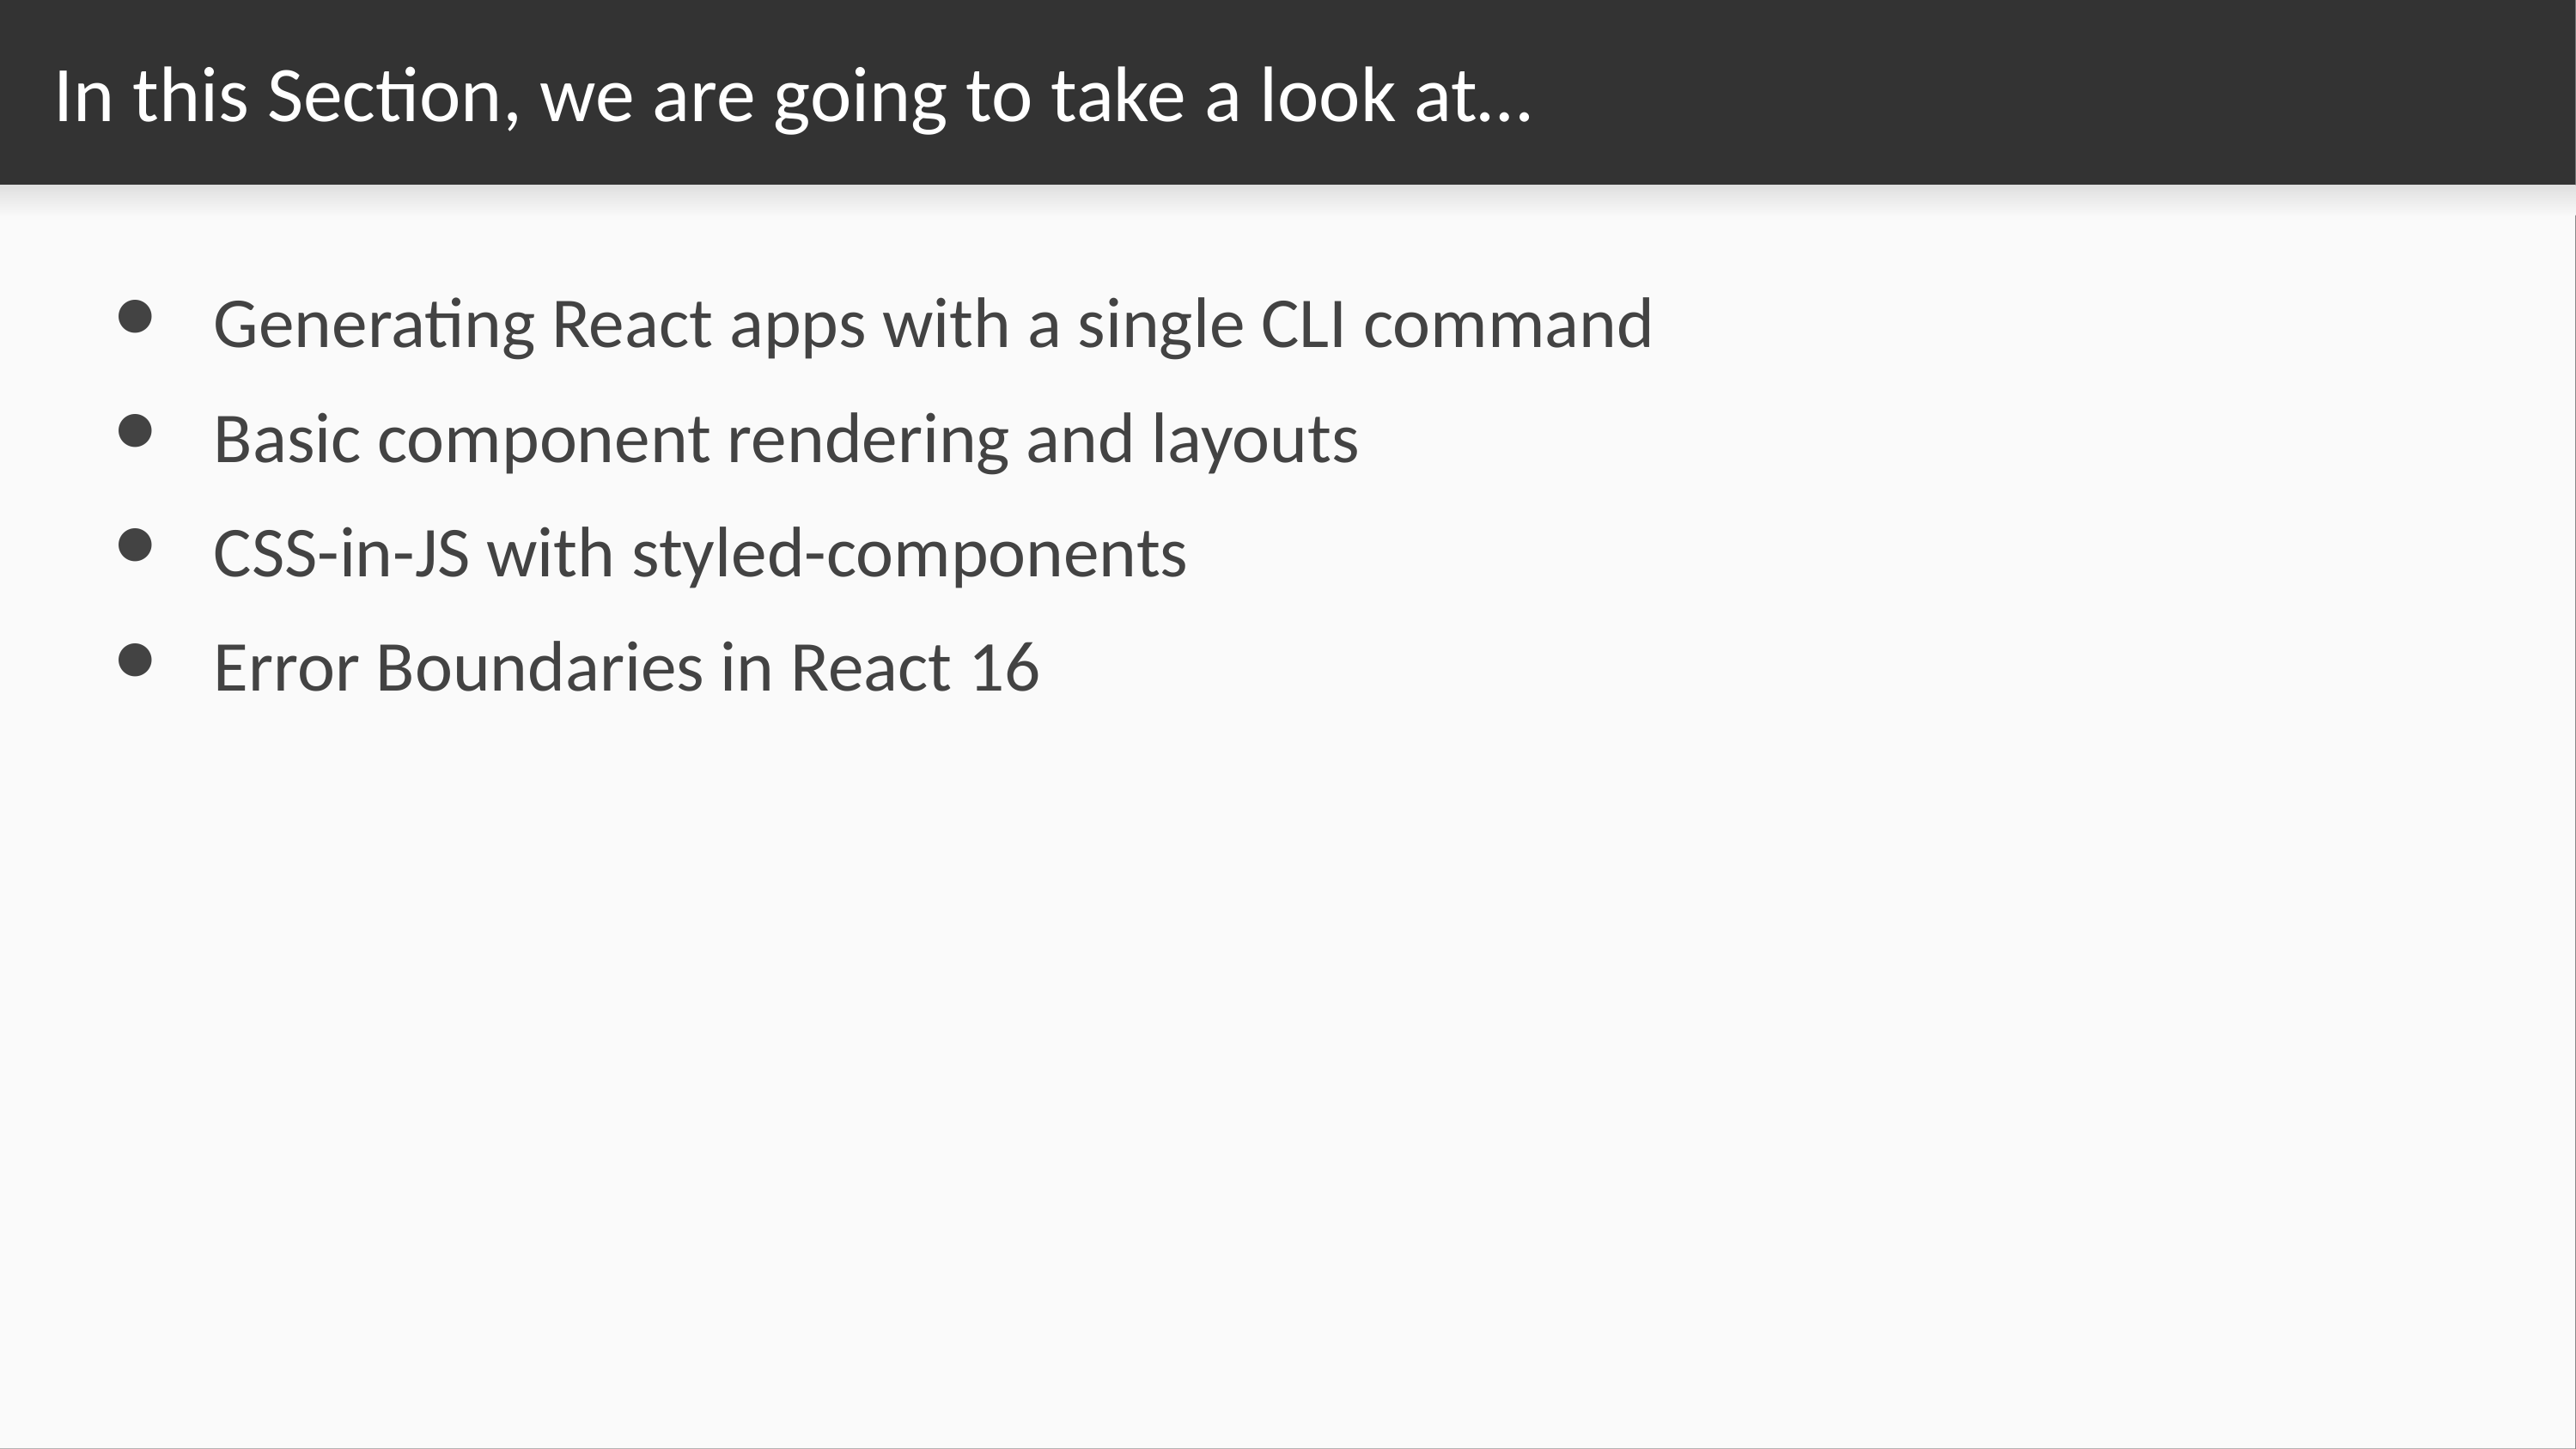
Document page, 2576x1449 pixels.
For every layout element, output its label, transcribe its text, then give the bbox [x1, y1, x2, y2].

list Generating React apps with a single CLI command Basic component rendering and layouts CSS-in-JS with styled-components Error Boundaries in React 16 [59, 250, 2514, 1384]
title In this Section, we are going to take a look at… [27, 4, 2514, 175]
